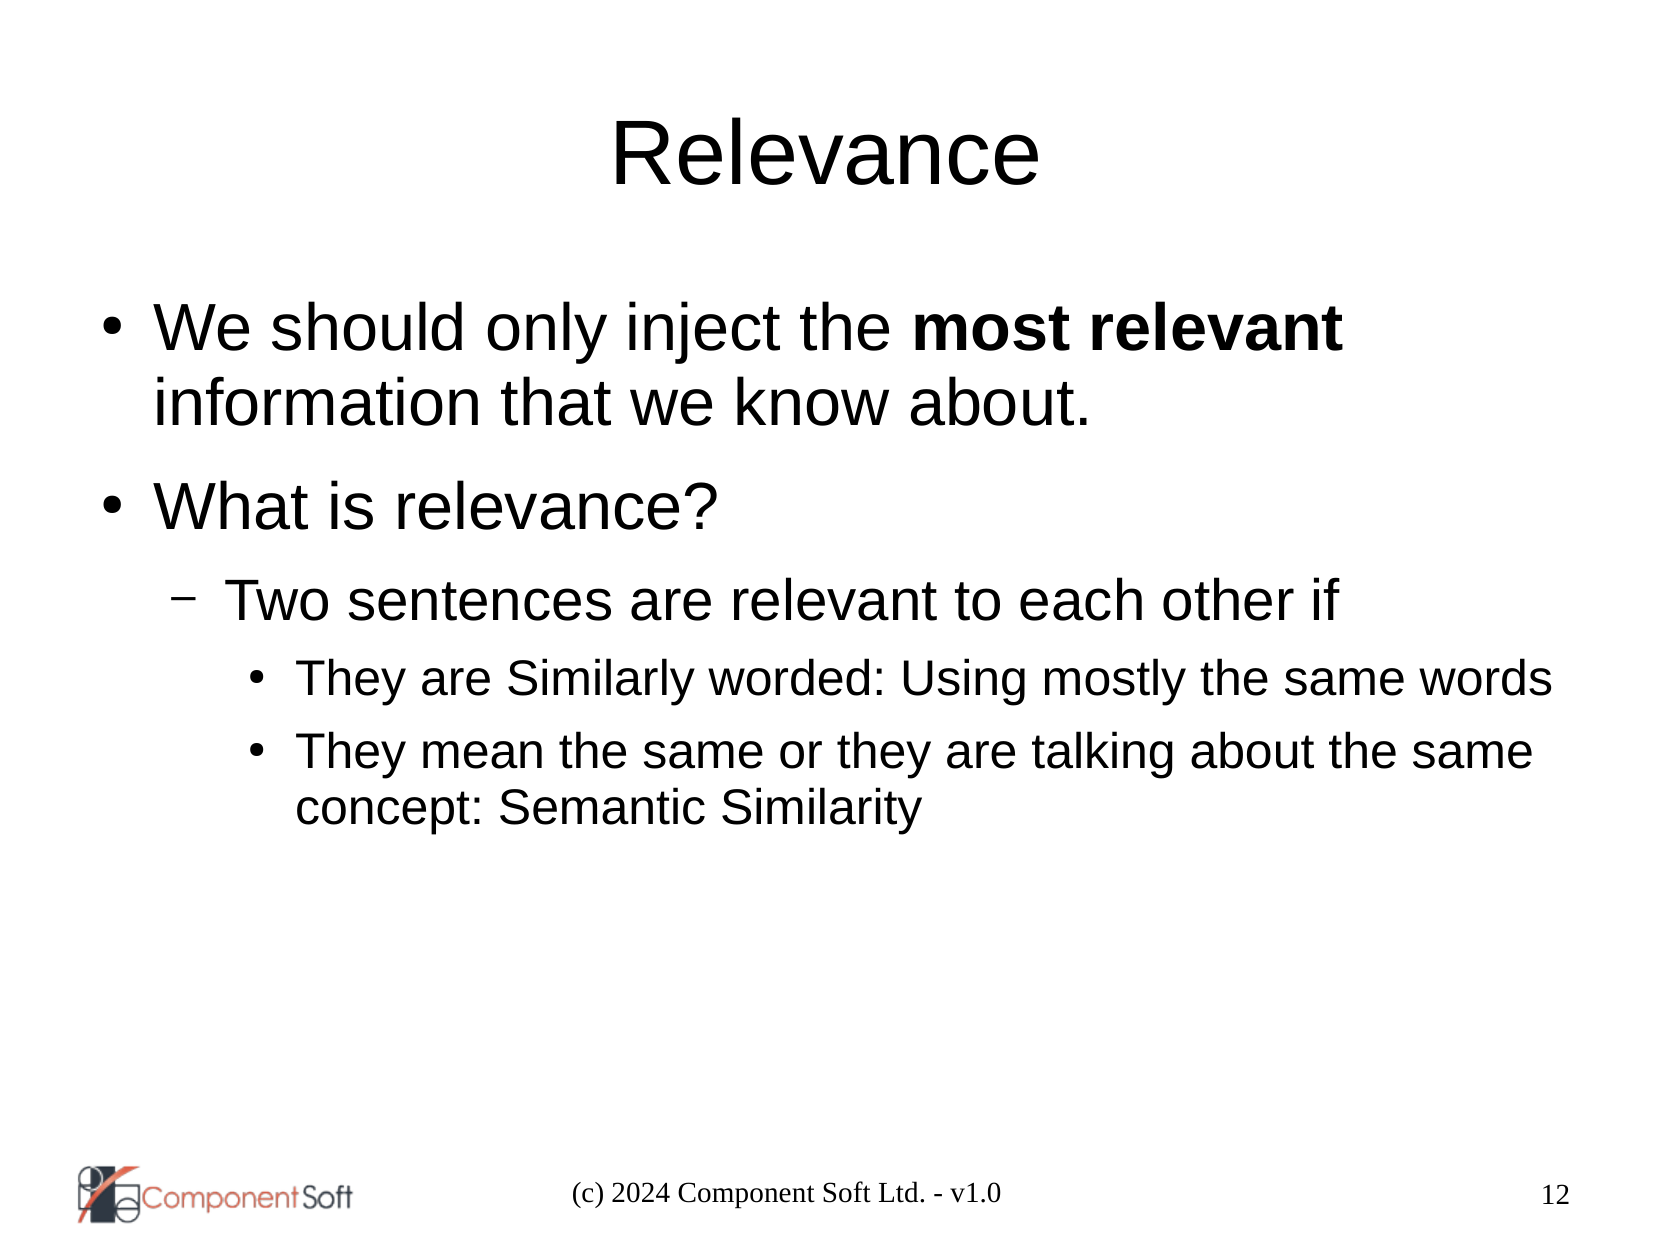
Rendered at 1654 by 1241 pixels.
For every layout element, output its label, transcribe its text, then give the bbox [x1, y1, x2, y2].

title Relevance [82, 49, 1571, 257]
list We should only inject the most relevant information that we know about. What is relevance? Two sentences are relevant to each other if They are Similarly worded: Using mostly the same words They mean the same or they are talking about the same concept: Semantic Similarity [82, 290, 1571, 1010]
picture [75, 1162, 357, 1227]
